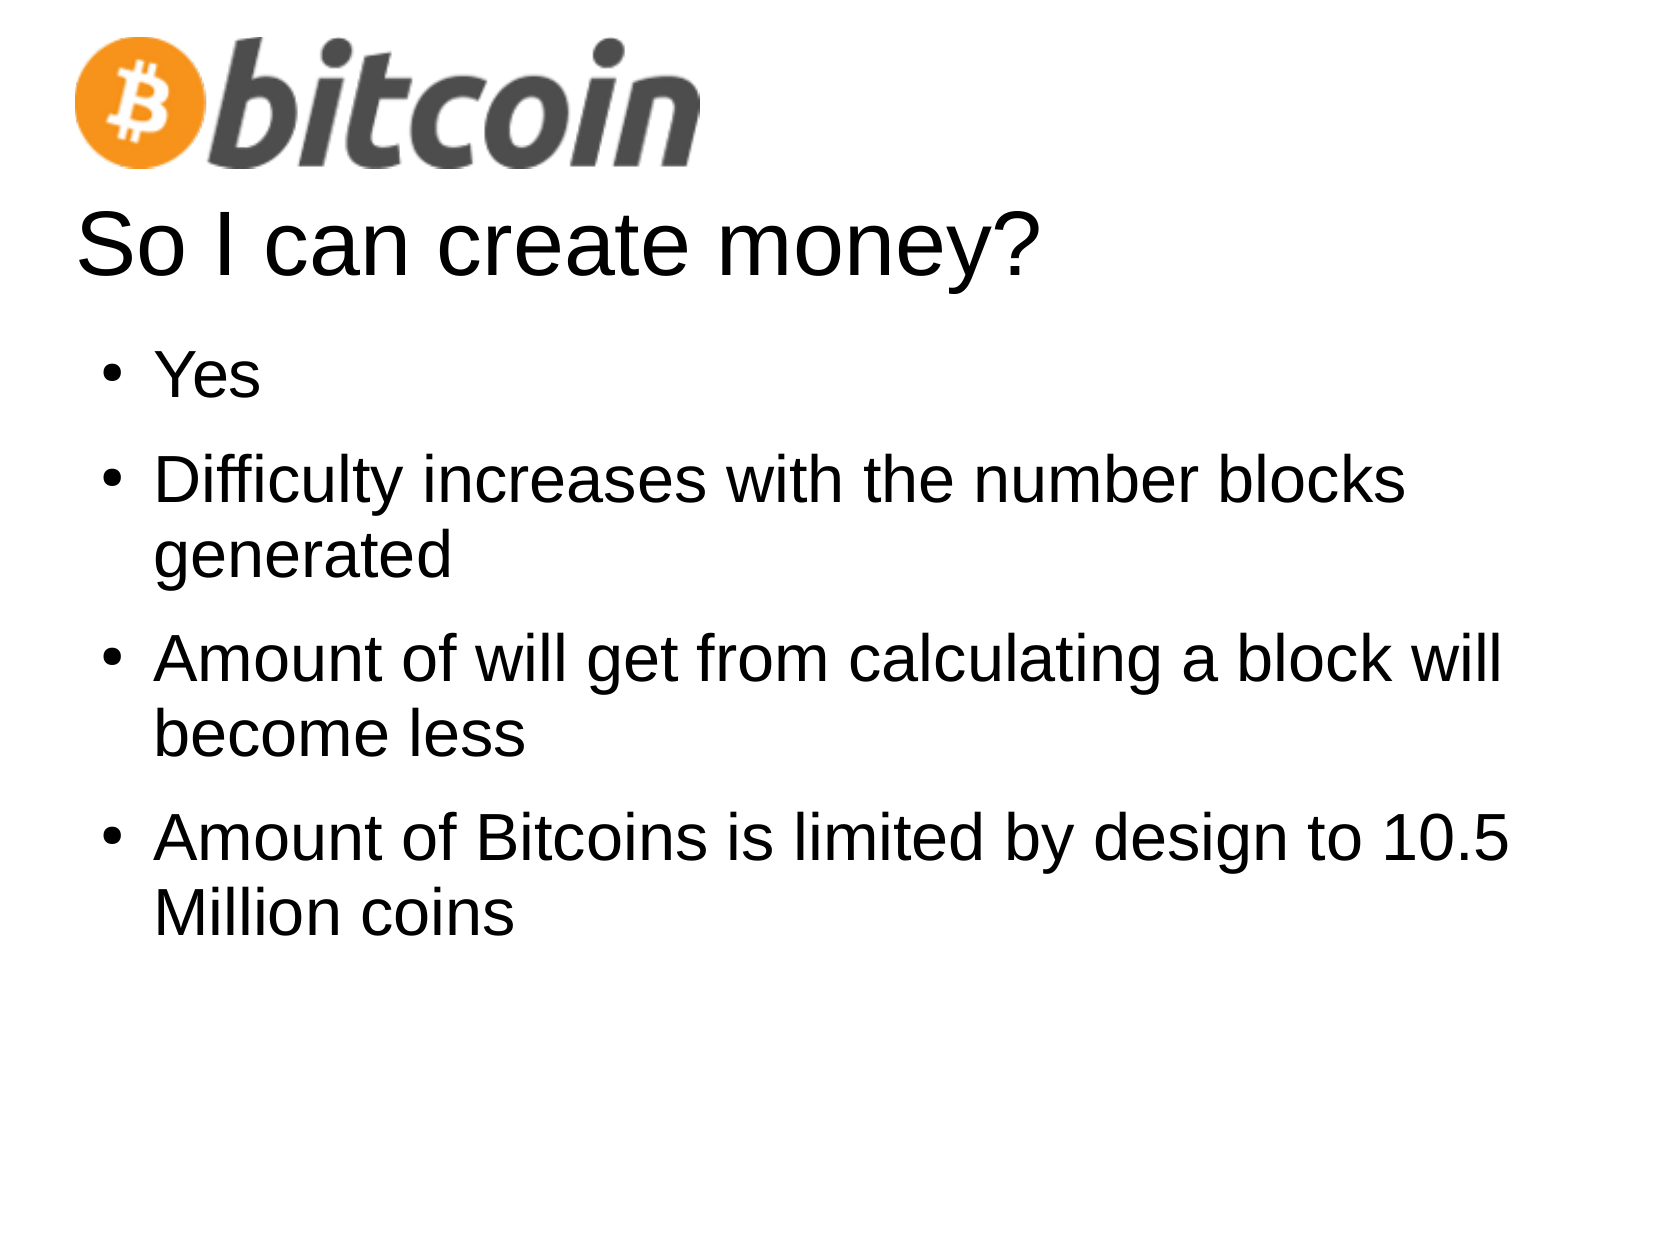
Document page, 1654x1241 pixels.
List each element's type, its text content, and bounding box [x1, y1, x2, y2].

list Yes Difficulty increases with the number blocks generated Amount of will get from calculating a block will become less Amount of Bitcoins is limited by design to 10.5 Million coins [82, 337, 1571, 1109]
title So I can create money? [75, 150, 1571, 338]
picture [75, 37, 700, 150]
